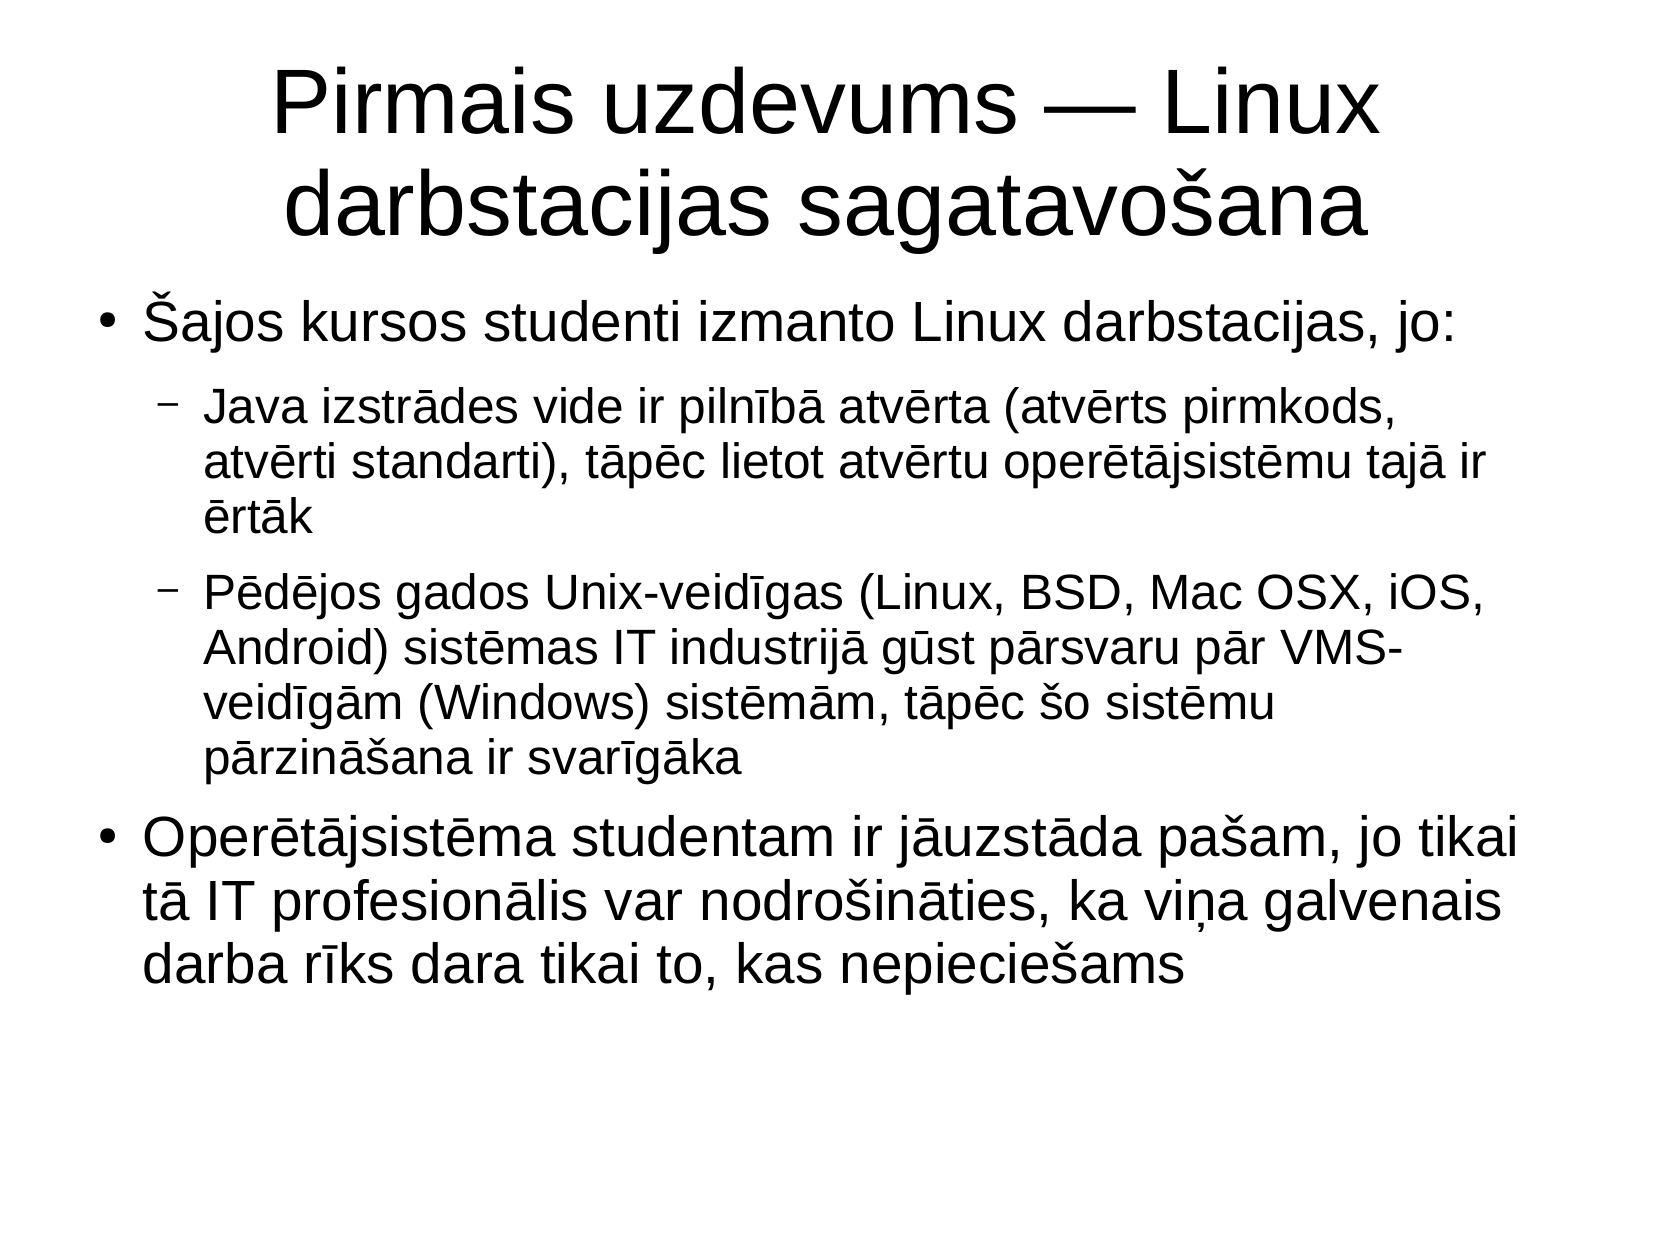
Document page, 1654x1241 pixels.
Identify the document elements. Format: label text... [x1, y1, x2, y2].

title Pirmais uzdevums — Linux darbstacijas sagatavošana [82, 49, 1571, 257]
list Šajos kursos studenti izmanto Linux darbstacijas, jo: Java izstrādes vide ir pilnībā atvērta (atvērts pirmkods, atvērti standarti), tāpēc lietot atvērtu operētājsistēmu tajā ir ērtāk Pēdējos gados Unix-veidīgas (Linux, BSD, Mac OSX, iOS, Android) sistēmas IT industrijā gūst pārsvaru pār VMS-veidīgām (Windows) sistēmām, tāpēc šo sistēmu pārzināšana ir svarīgāka Operētājsistēma studentam ir jāuzstāda pašam, jo tikai tā IT profesionālis var nodrošināties, ka viņa galvenais darba rīks dara tikai to, kas nepieciešams [82, 290, 1538, 1010]
